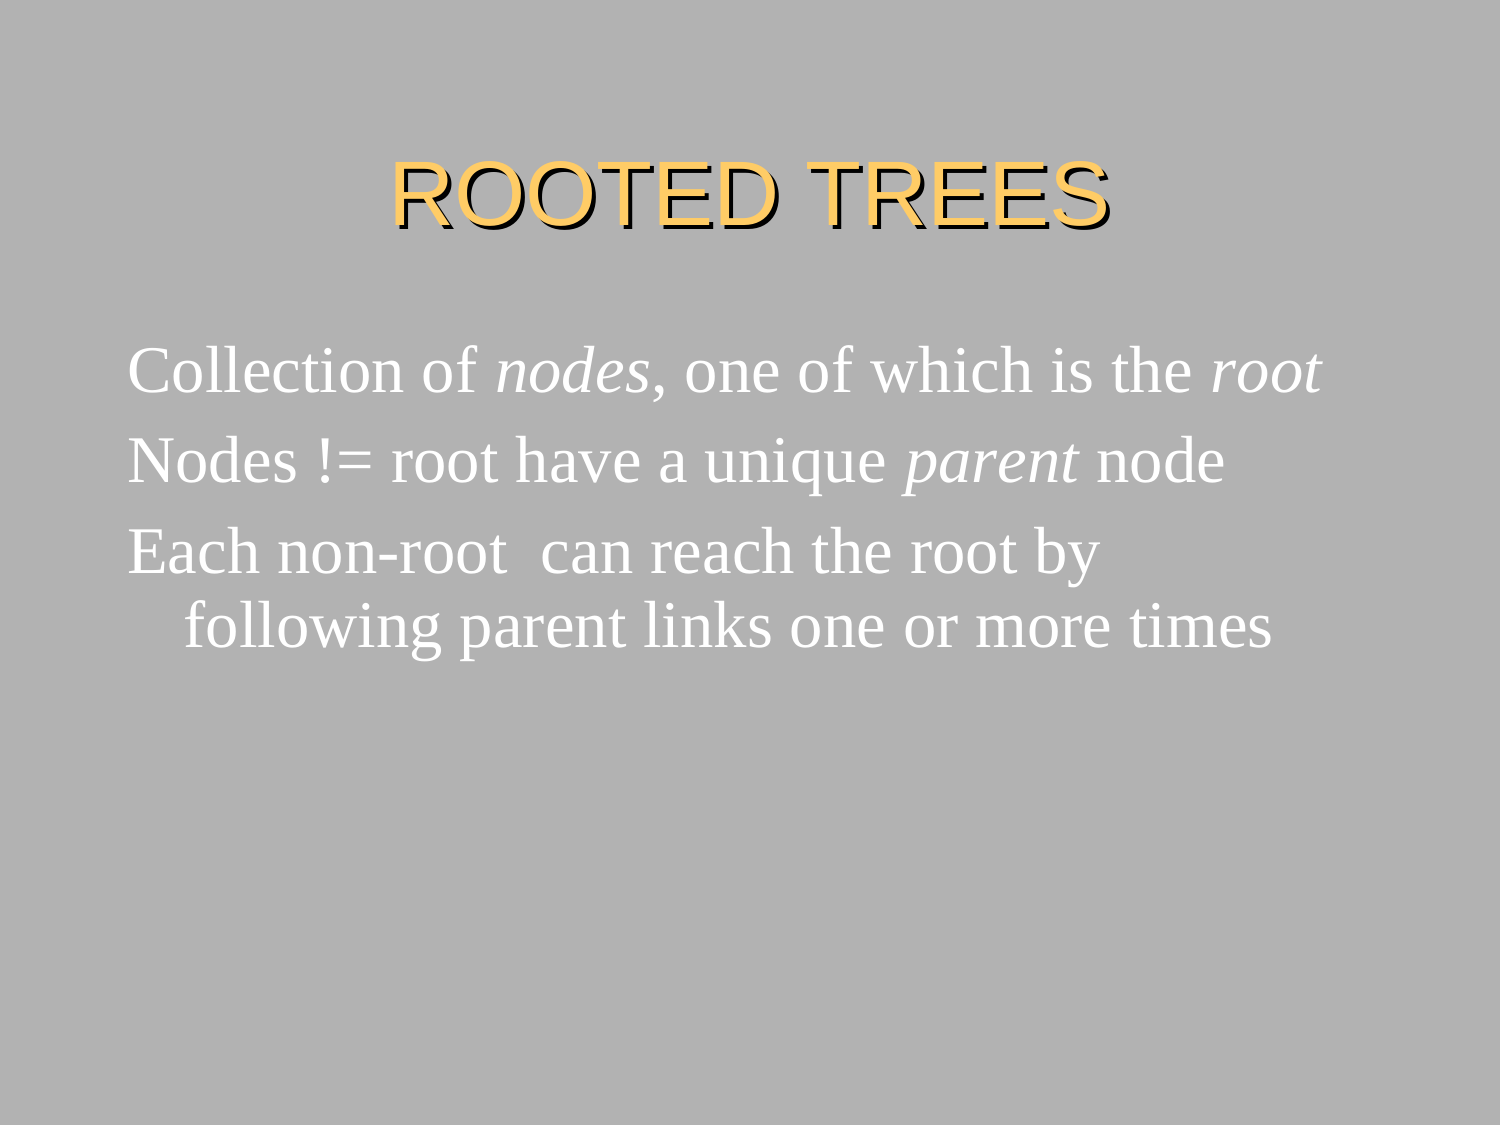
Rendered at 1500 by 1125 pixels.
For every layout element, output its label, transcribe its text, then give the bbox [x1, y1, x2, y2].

title ROOTED TREES [112, 99, 1388, 288]
list Collection of nodes, one of which is the root Nodes != root have a unique parent node Each non-root can reach the root by following parent links one or more times [112, 324, 1388, 1001]
